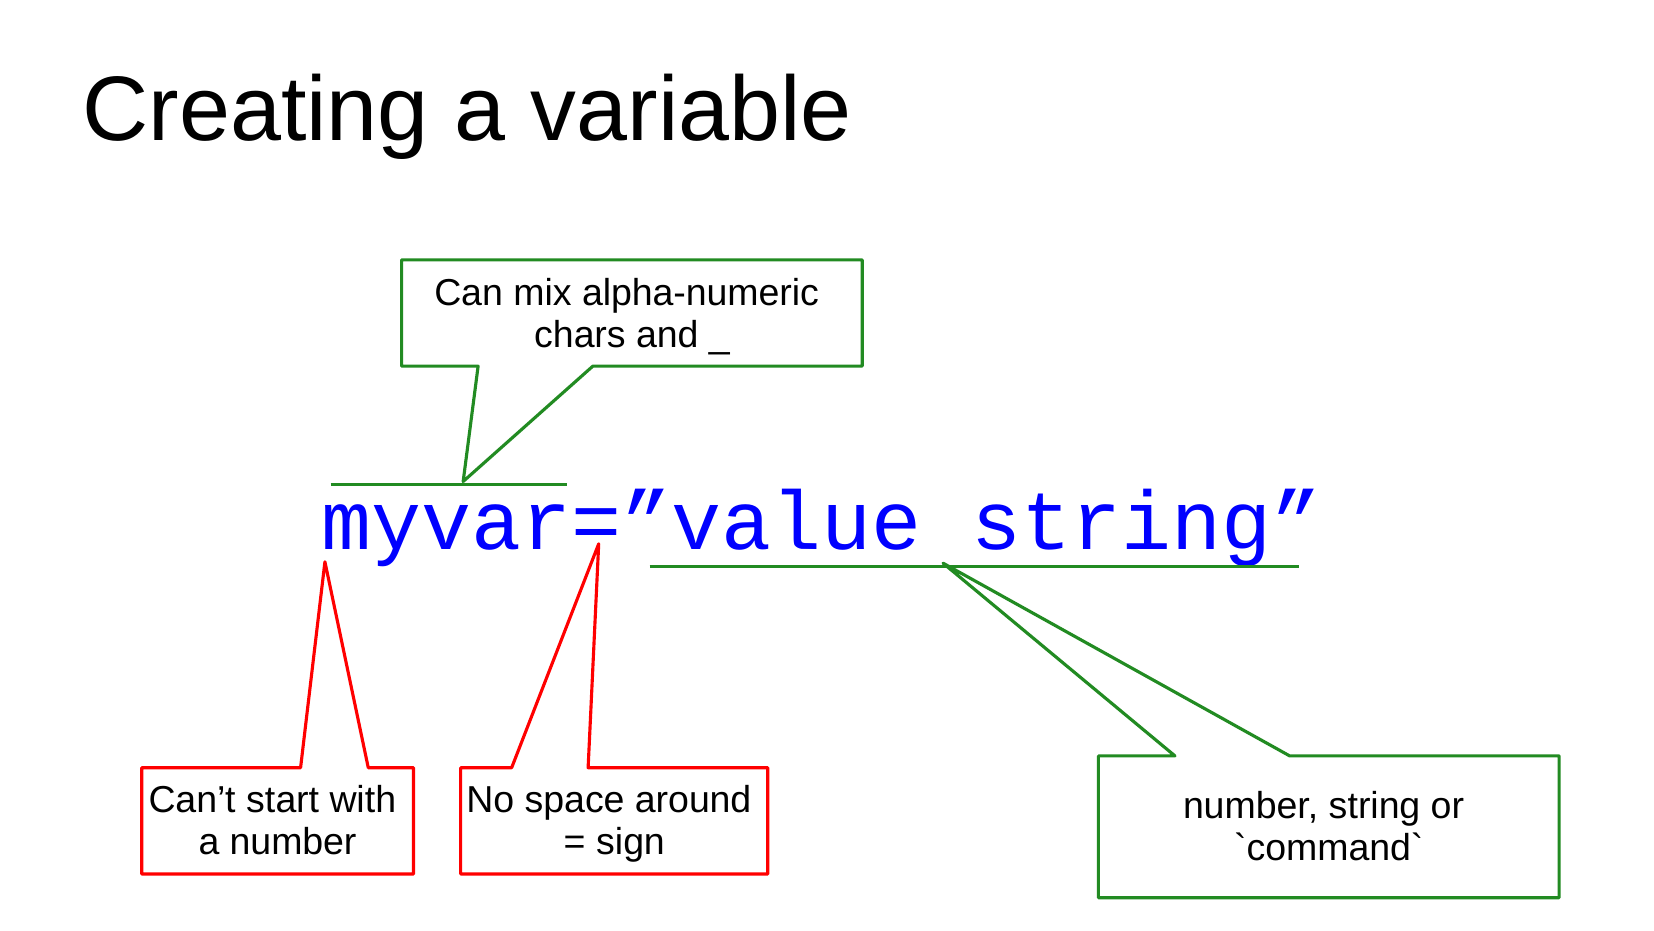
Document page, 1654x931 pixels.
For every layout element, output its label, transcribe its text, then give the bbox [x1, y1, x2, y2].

text_box No space around = sign [460, 543, 768, 875]
text_box Can mix alpha-numeric chars and _ [401, 259, 863, 482]
text_box Can’t start with a number [141, 561, 414, 875]
text_box myvar=”value string” [307, 472, 1382, 582]
text_box number, string or `command` [943, 563, 1560, 898]
title Creating a variable [82, 31, 1571, 187]
